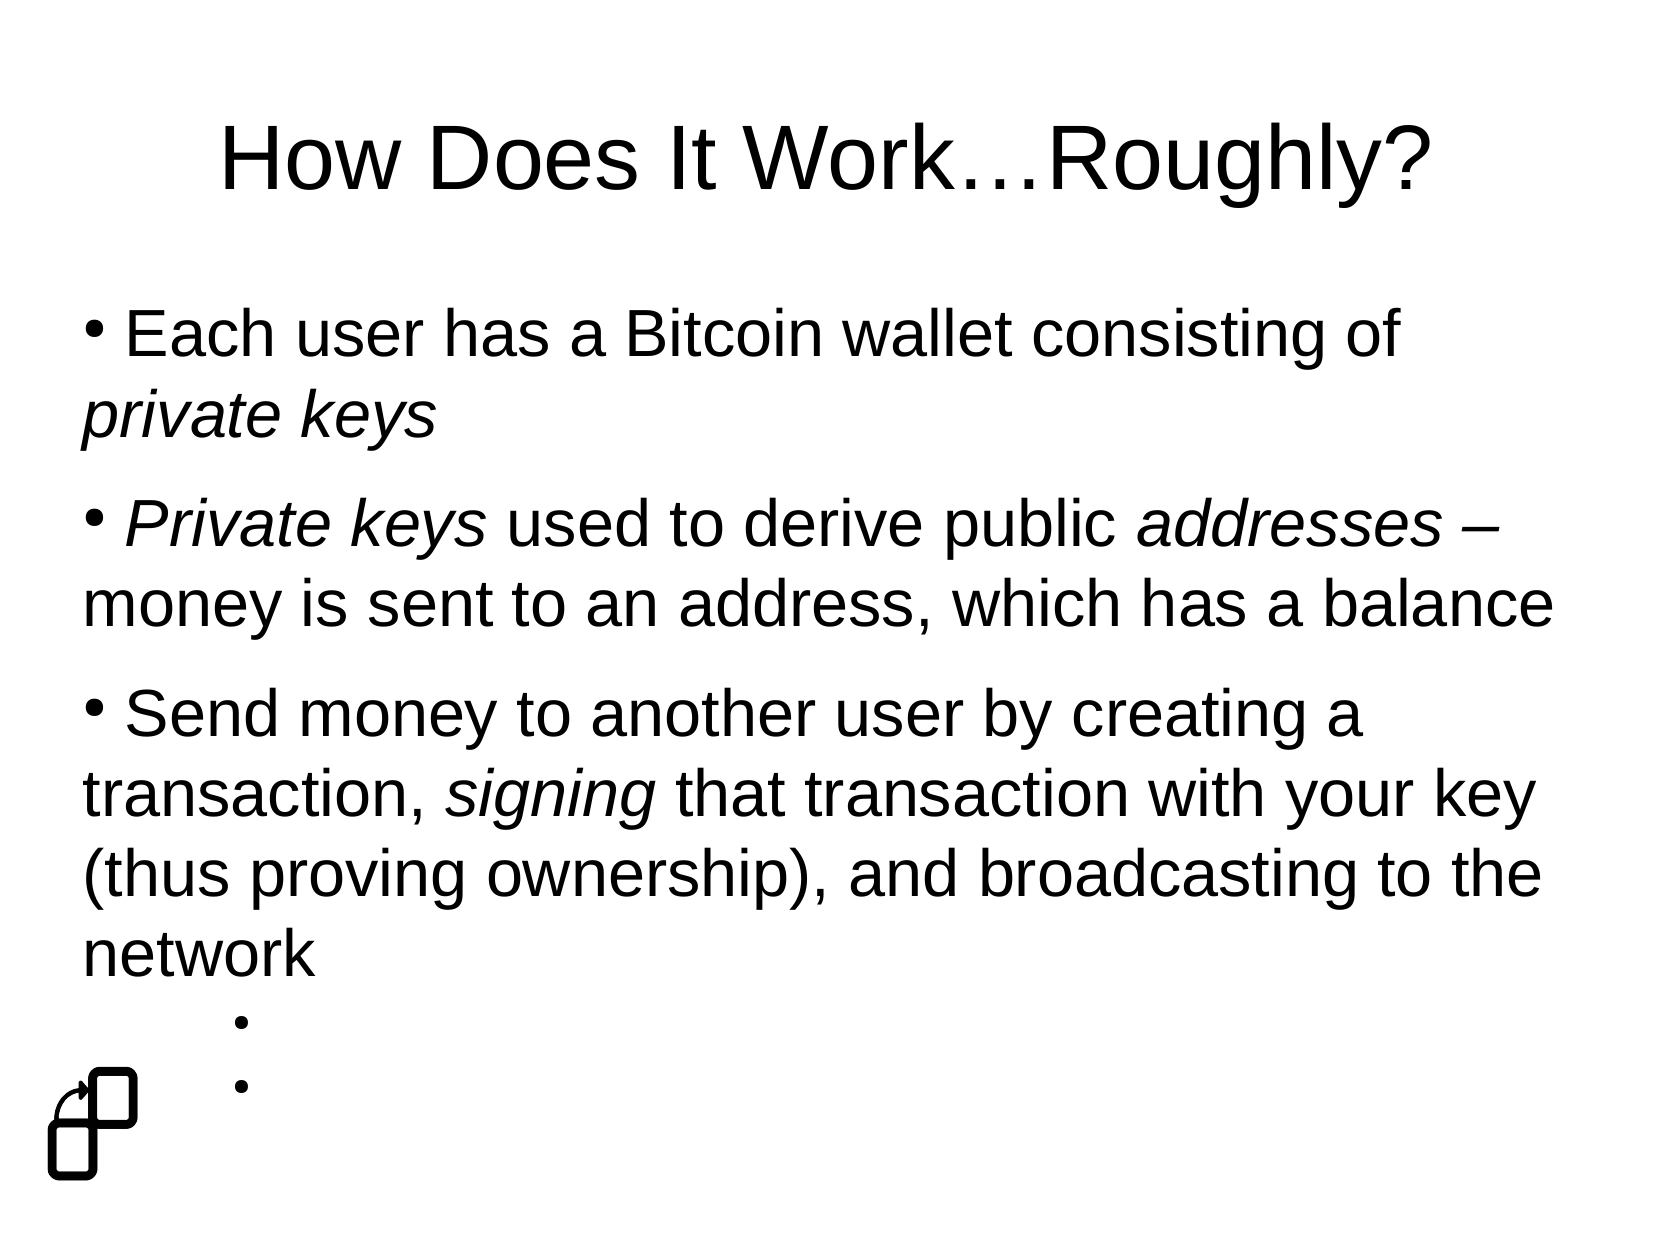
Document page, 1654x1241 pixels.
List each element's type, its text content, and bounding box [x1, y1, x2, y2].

list Each user has a Bitcoin wallet consisting of private keys Private keys used to derive public addresses – money is sent to an address, which has a balance Send money to another user by creating a transaction, signing that transaction with your key (thus proving ownership), and broadcasting to the network [82, 290, 1571, 1010]
picture [30, 1062, 153, 1186]
title How Does It Work…Roughly? [82, 97, 1571, 209]
